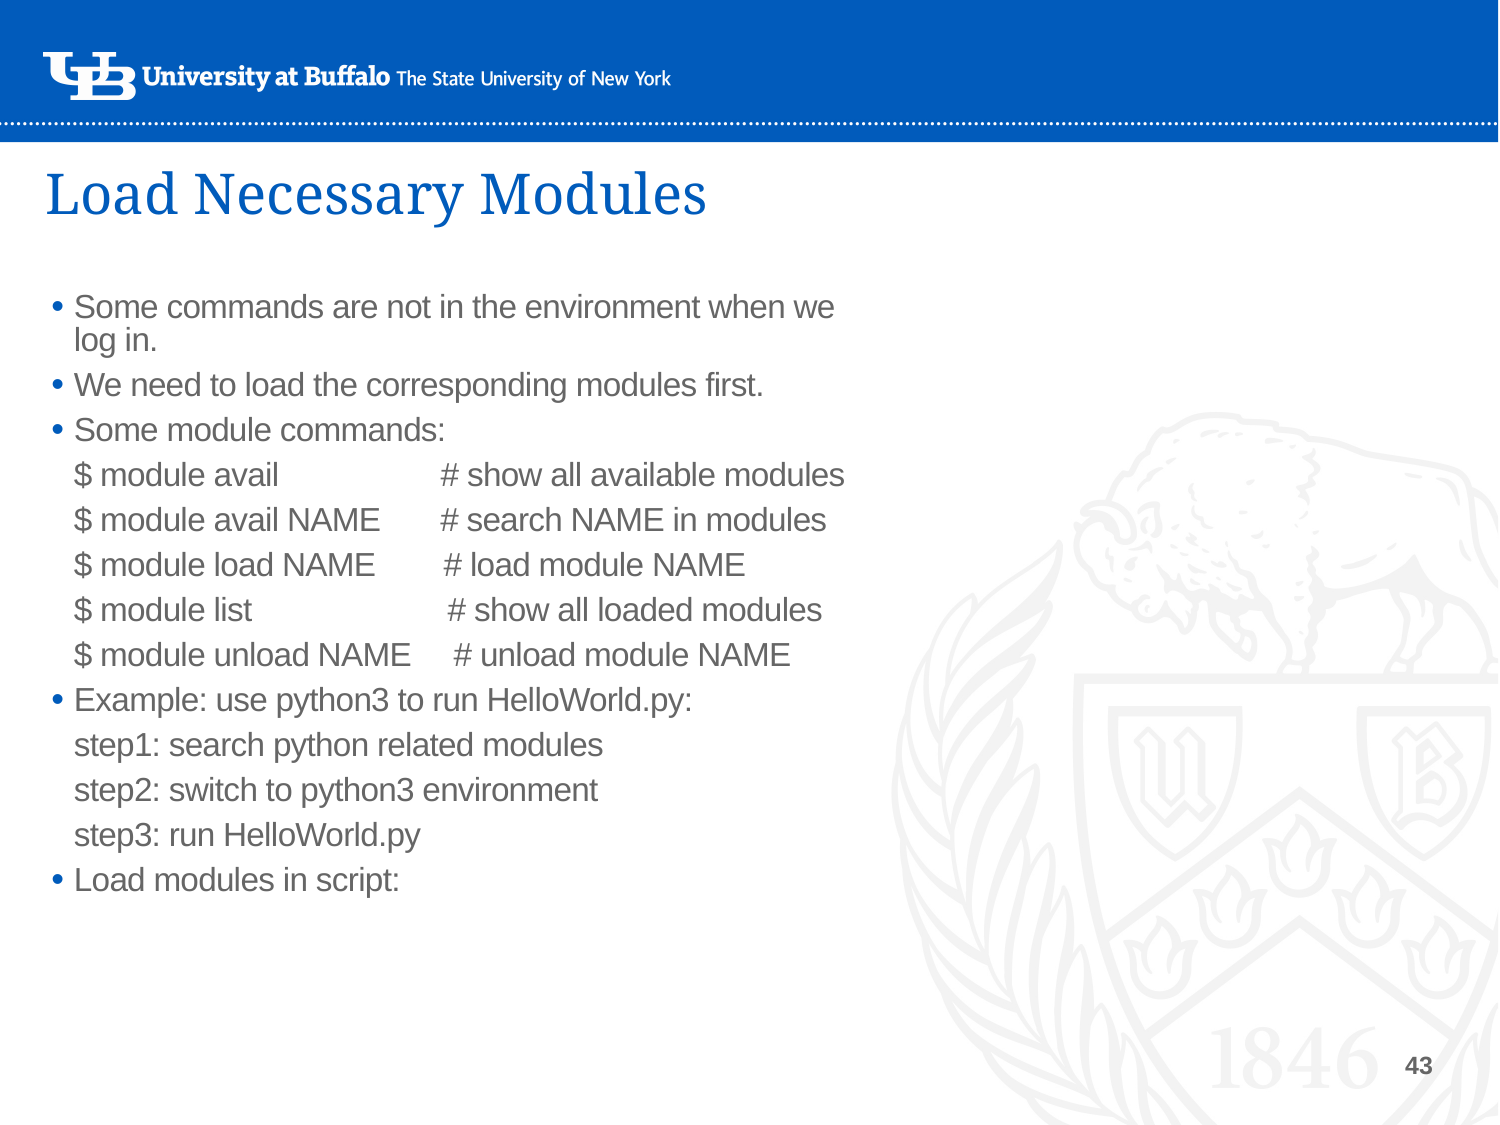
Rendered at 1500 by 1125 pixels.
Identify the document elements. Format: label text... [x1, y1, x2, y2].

picture [0, 0, 1499, 1125]
title Load Necessary Modules [30, 153, 1387, 233]
list Some commands are not in the environment when we log in. We need to load the corresponding modules first. Some module commands: $ module avail # show all available modules $ module avail NAME # search NAME in modules $ module load NAME # load module NAME $ module list # show all loaded modules $ module unload NAME # unload module NAME Example: use python3 to run HelloWorld.py: step1: search python related modules step2: switch to python3 environment step3: run HelloWorld.py Load modules in script: [21, 285, 886, 976]
